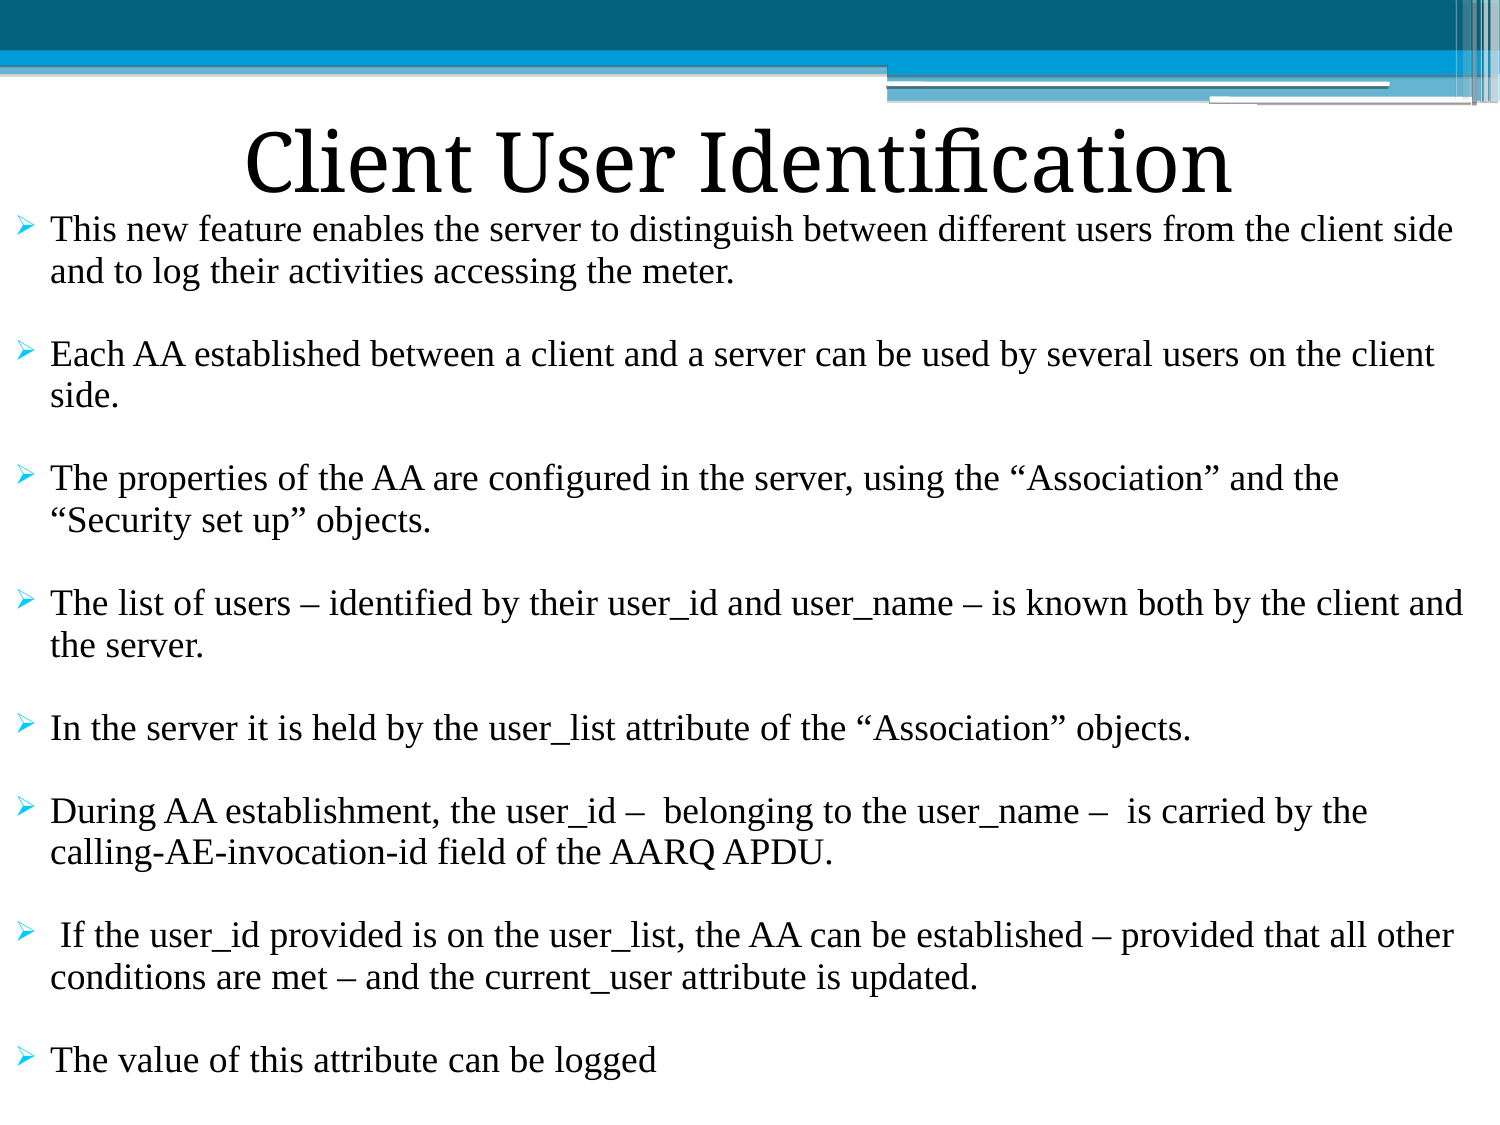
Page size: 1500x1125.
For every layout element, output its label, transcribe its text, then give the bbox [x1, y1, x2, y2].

title Client User Identification [0, 73, 1500, 159]
text_box This new feature enables the server to distinguish between different users from the client side and to log their activities accessing the meter. Each AA established between a client and a server can be used by several users on the client side. The properties of the AA are configured in the server, using the “Association” and the “Security set up” objects. The list of users – identified by their user_id and user_name – is known both by the client and the server. In the server it is held by the user_list attribute of the “Association” objects. During AA establishment, the user_id – belonging to the user_name – is carried by the calling-AE-invocation-id field of the AARQ APDU. If the user_id provided is on the user_list, the AA can be established – provided that all other conditions are met – and the current_user attribute is updated. The value of this attribute can be logged [0, 159, 1500, 1125]
